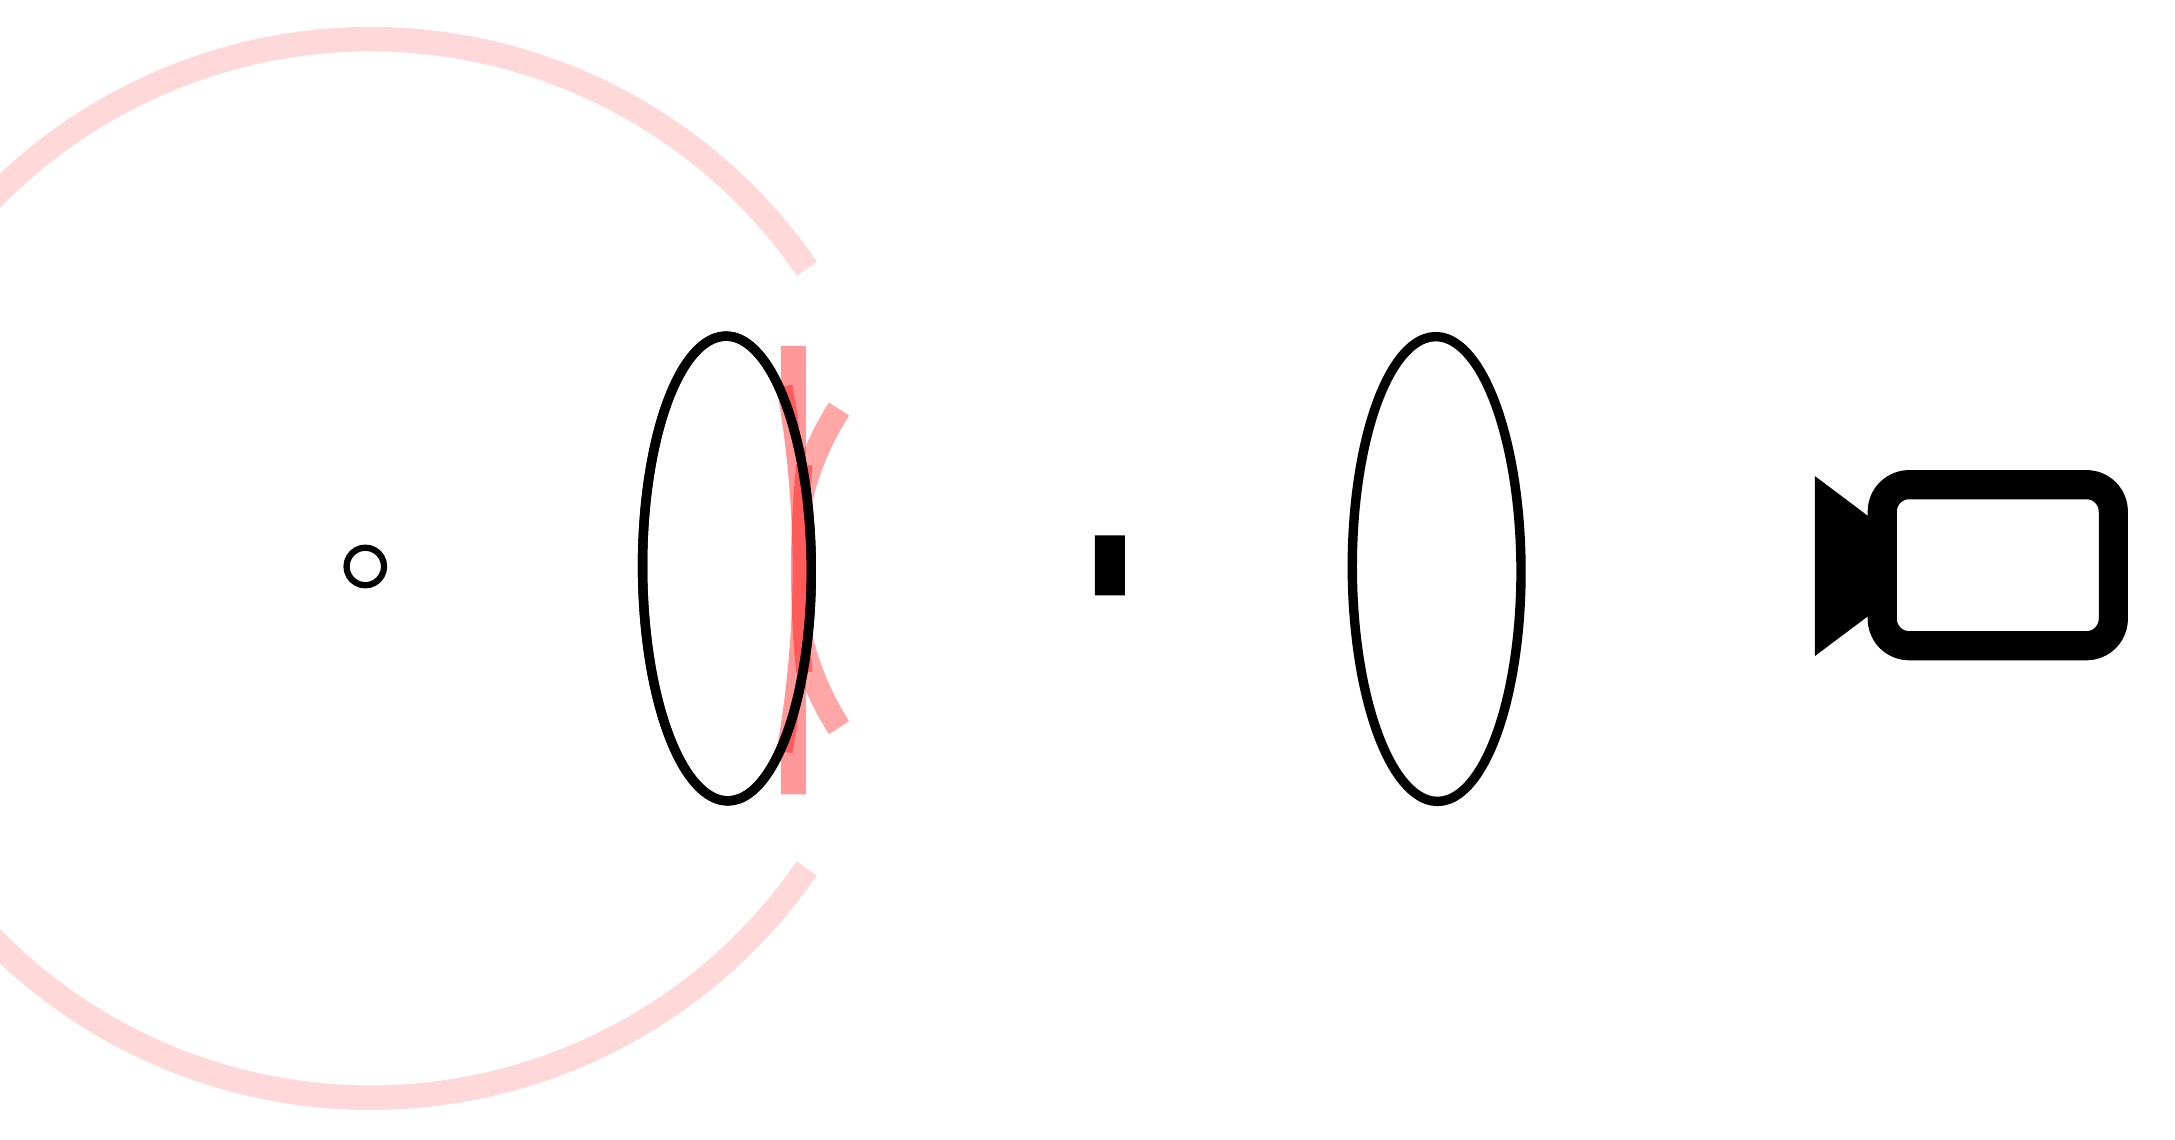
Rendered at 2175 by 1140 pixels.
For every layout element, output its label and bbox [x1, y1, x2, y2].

text_box [0, 0, 1747, 1140]
text_box [648, 341, 806, 796]
text_box [1814, 476, 1875, 657]
text_box [1882, 484, 2114, 646]
text_box [785, 715, 799, 754]
text_box [785, 384, 800, 430]
